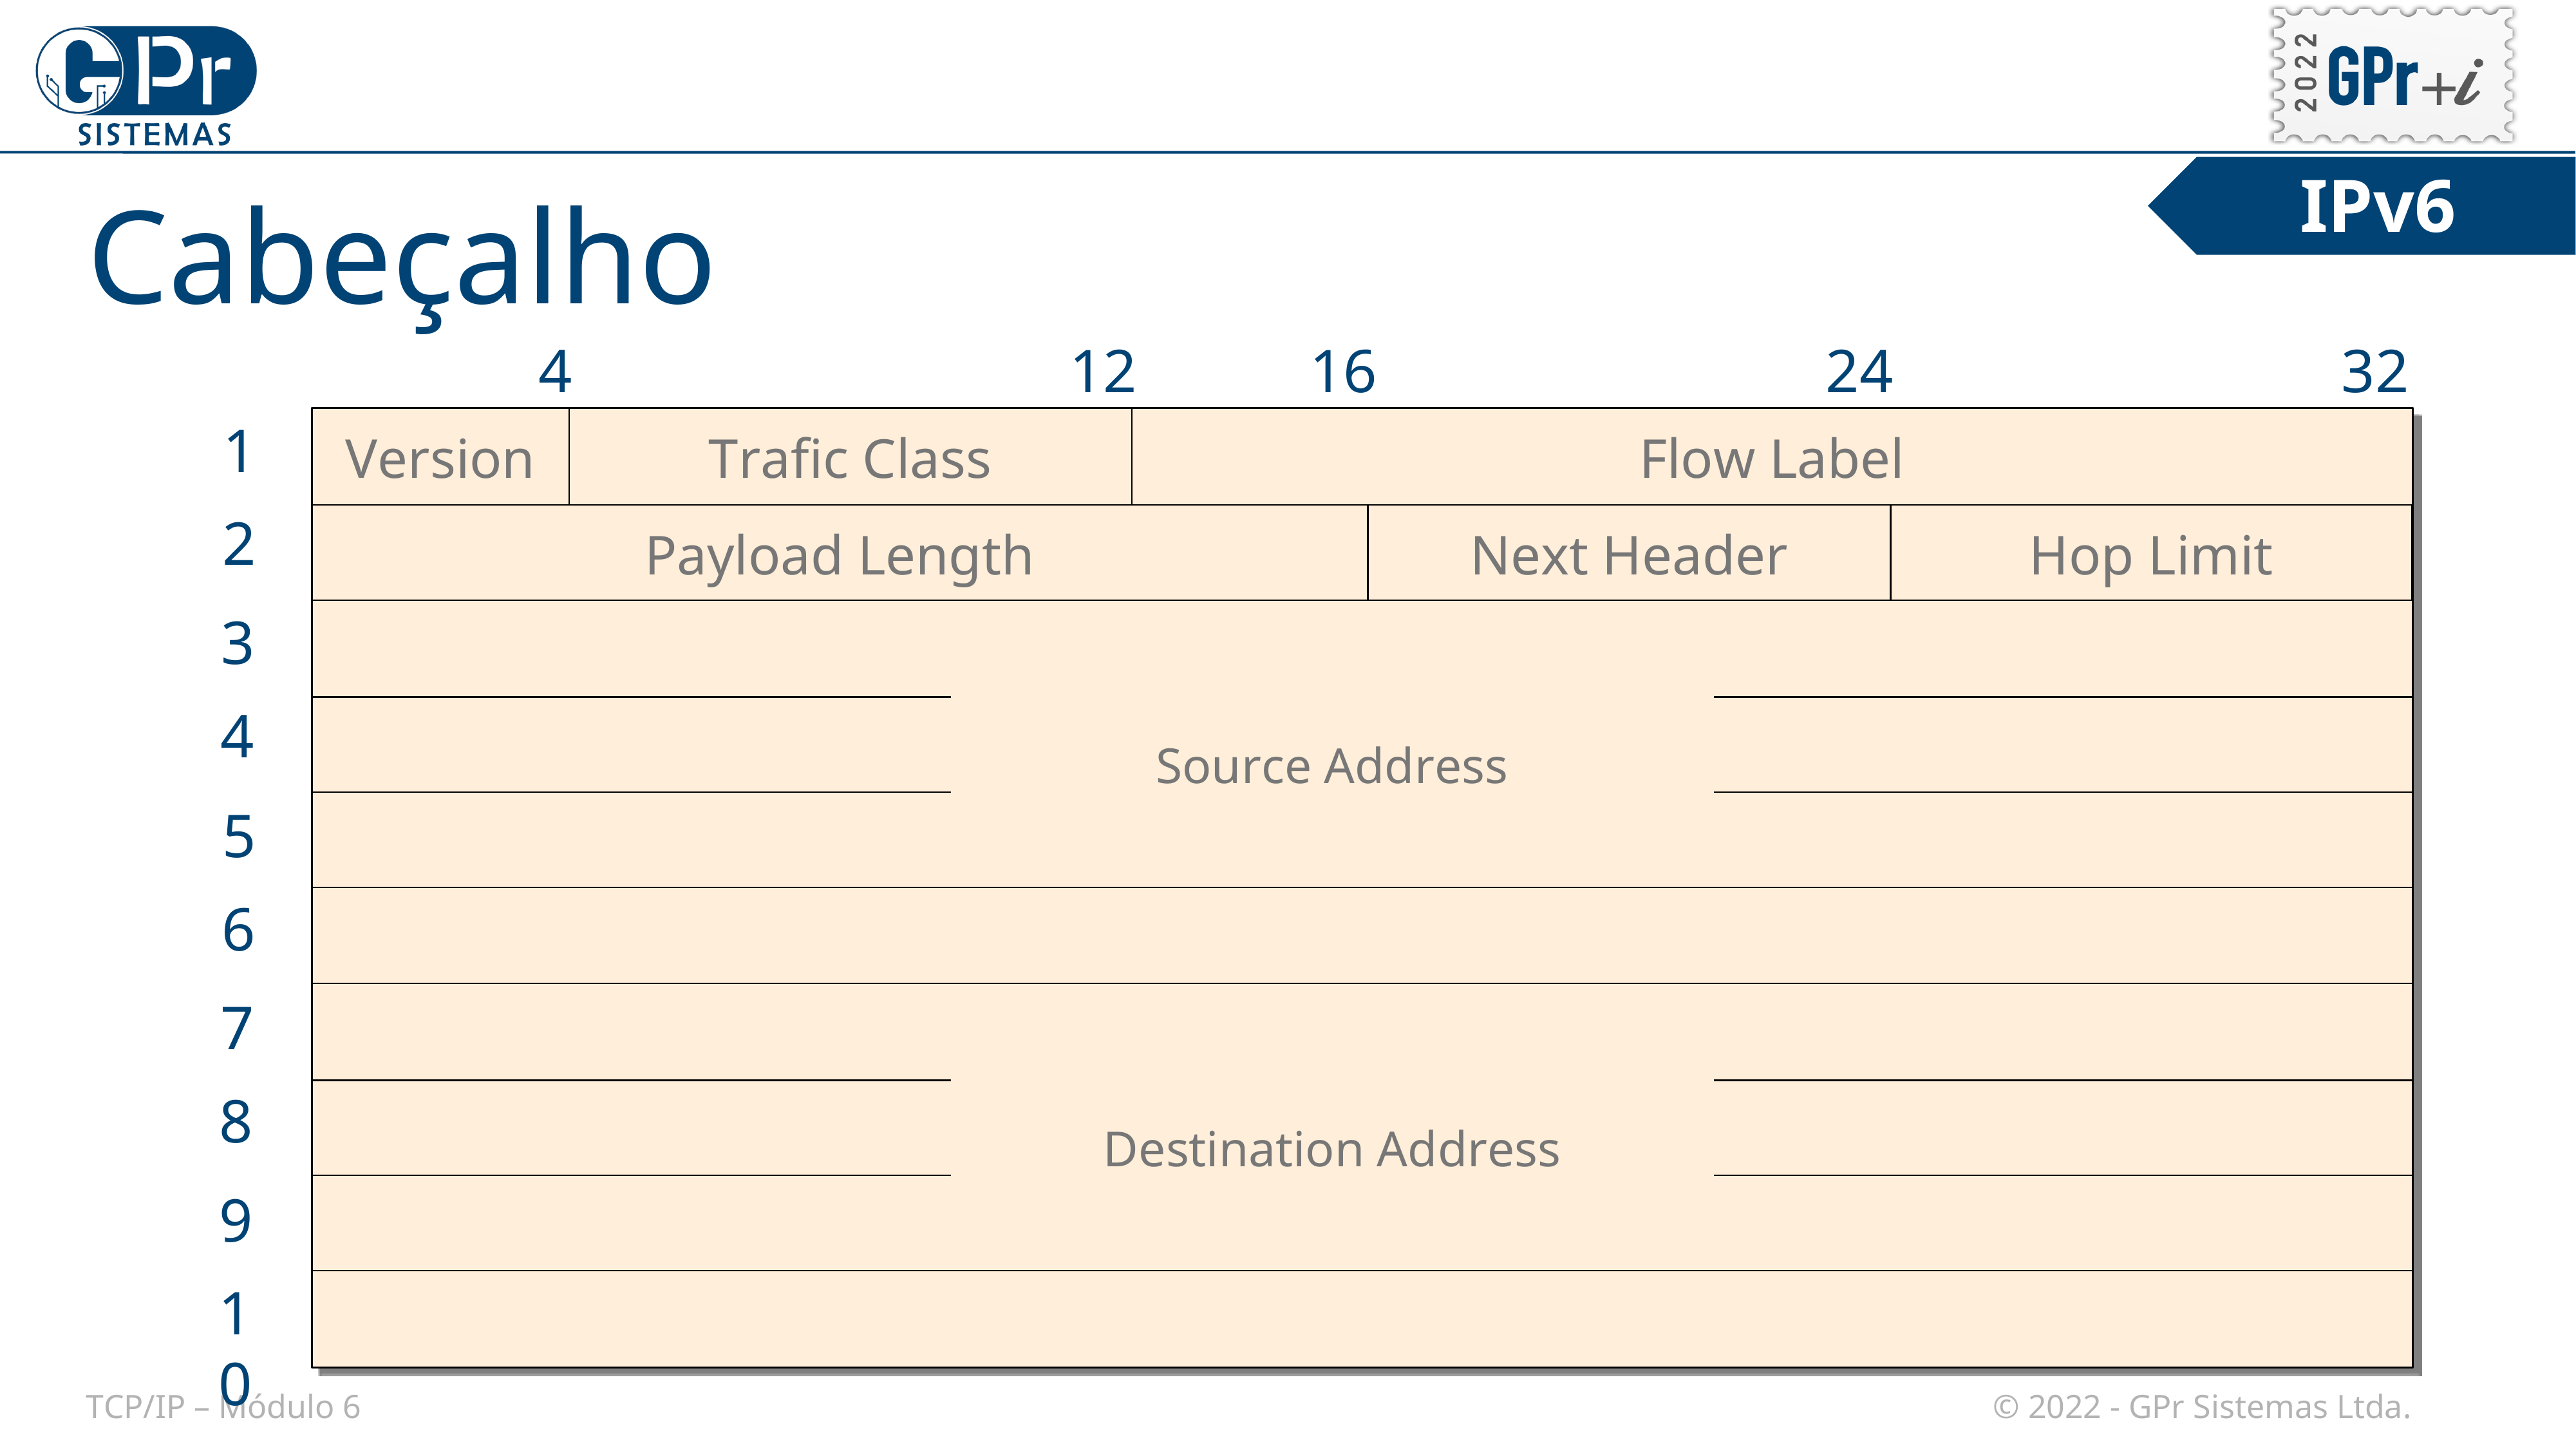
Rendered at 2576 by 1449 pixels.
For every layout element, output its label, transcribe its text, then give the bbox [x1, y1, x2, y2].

text_box 12 [1060, 343, 1157, 415]
text_box 4 [211, 694, 293, 792]
text_box [2186, 157, 2219, 169]
text_box 8 [210, 1079, 292, 1177]
text_box Payload Length [312, 505, 1368, 600]
picture [34, 26, 257, 147]
list Cabeçalho [81, 169, 2496, 343]
text_box [2496, 157, 2576, 254]
text_box IPv6 [2219, 153, 2537, 253]
text_box 24 [1816, 343, 1913, 415]
text_box 2 [213, 502, 295, 600]
text_box 10 [229, 1367, 241, 1370]
text_box 10 [209, 1271, 292, 1370]
text_box 1 [214, 408, 296, 507]
text_box Trafic Class [569, 408, 1132, 505]
text_box Hop Limit [1891, 505, 2412, 600]
text_box Next Header [1368, 505, 1890, 600]
text_box [312, 505, 2412, 1367]
text_box Destination Address [950, 1055, 1714, 1182]
text_box 5 [213, 793, 296, 893]
text_box 32 [2332, 343, 2429, 415]
text_box 3 [212, 601, 294, 699]
picture [2268, 4, 2519, 145]
text_box 9 [210, 1178, 292, 1276]
text_box 4 [529, 343, 626, 408]
text_box Source Address [950, 672, 1714, 800]
text_box Flow Label [1132, 408, 2412, 505]
text_box 16 [1301, 343, 1397, 415]
text_box 6 [212, 887, 294, 985]
text_box Version [312, 408, 569, 505]
text_box 7 [211, 986, 293, 1084]
